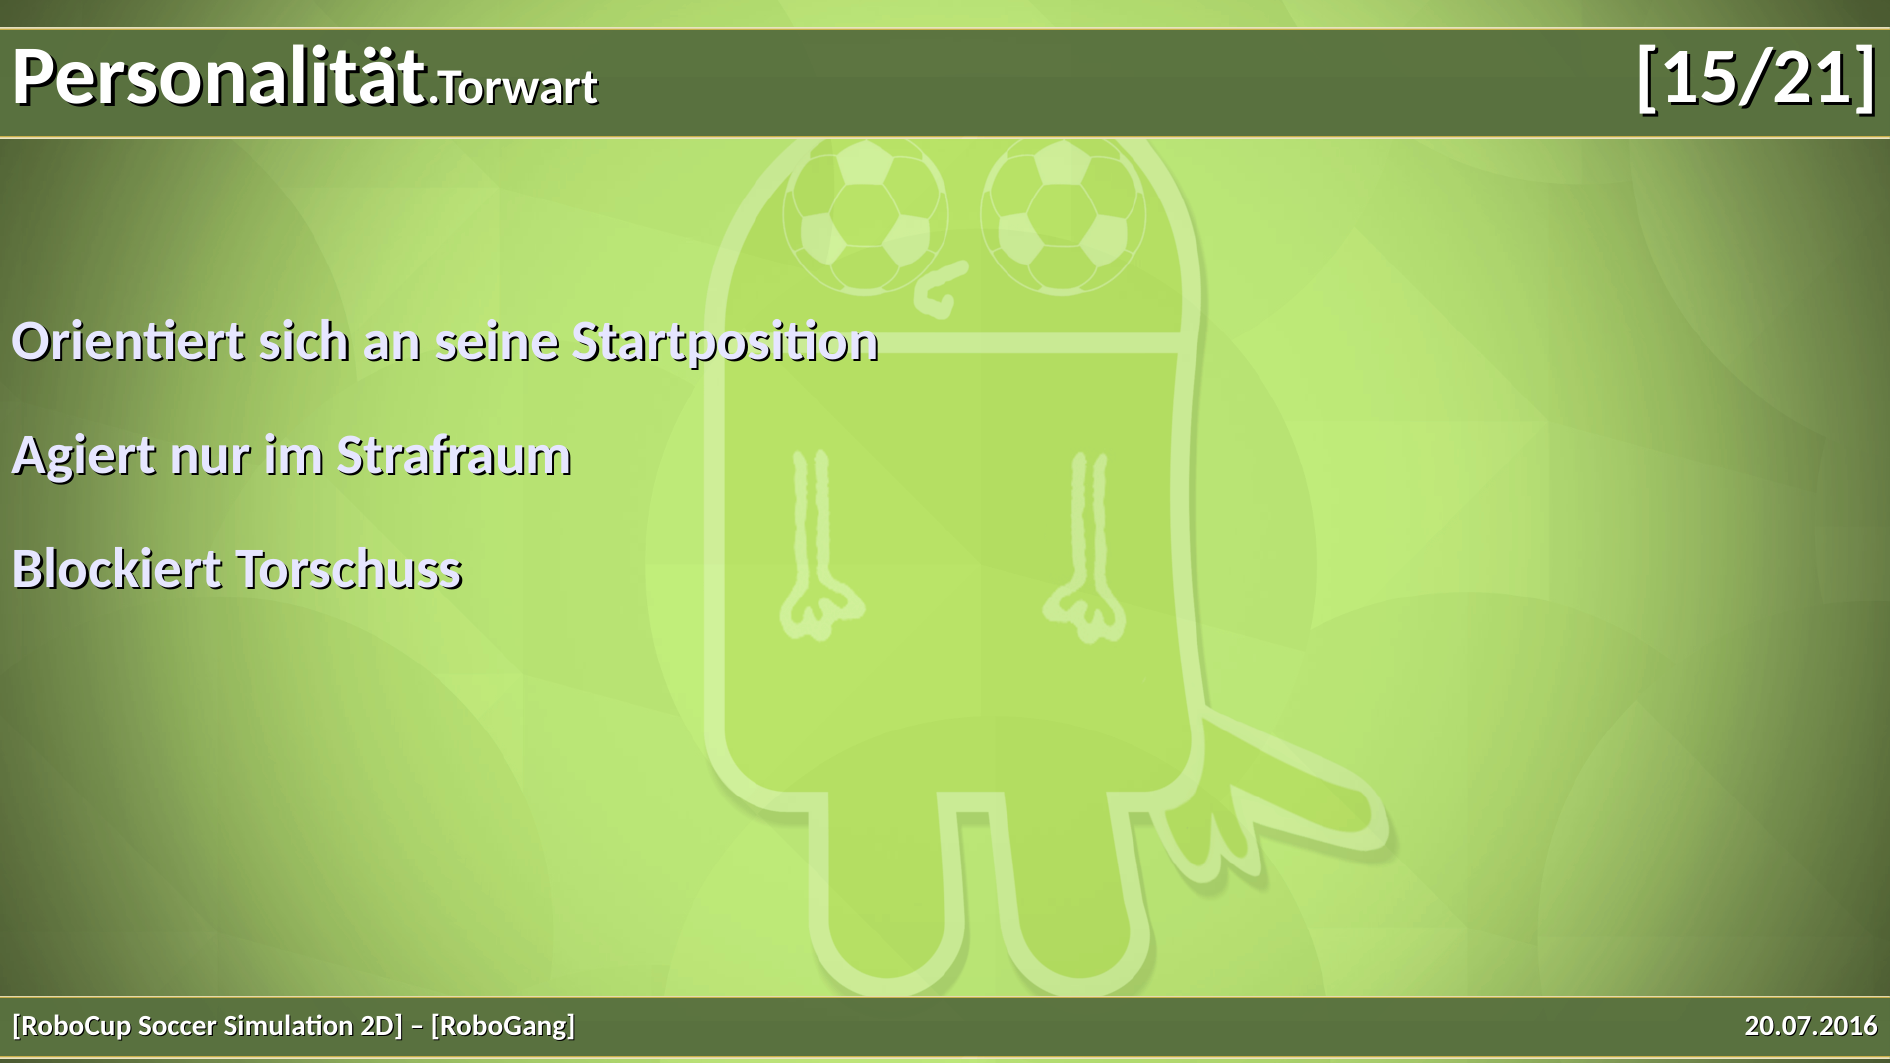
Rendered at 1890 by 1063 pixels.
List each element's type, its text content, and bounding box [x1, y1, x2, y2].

title 20.07.2016 [1629, 1003, 1878, 1052]
title [RoboCup Soccer Simulation 2D] – [RoboGang] [11, 1003, 1063, 1052]
picture [0, 0, 1890, 1063]
title [15/21] [1535, 34, 1878, 131]
subtitle Orientiert sich an seine Startposition Agiert nur im Strafraum Blockiert Torschuss [11, 259, 1878, 910]
title Personalität.Torwart [11, 32, 1430, 134]
